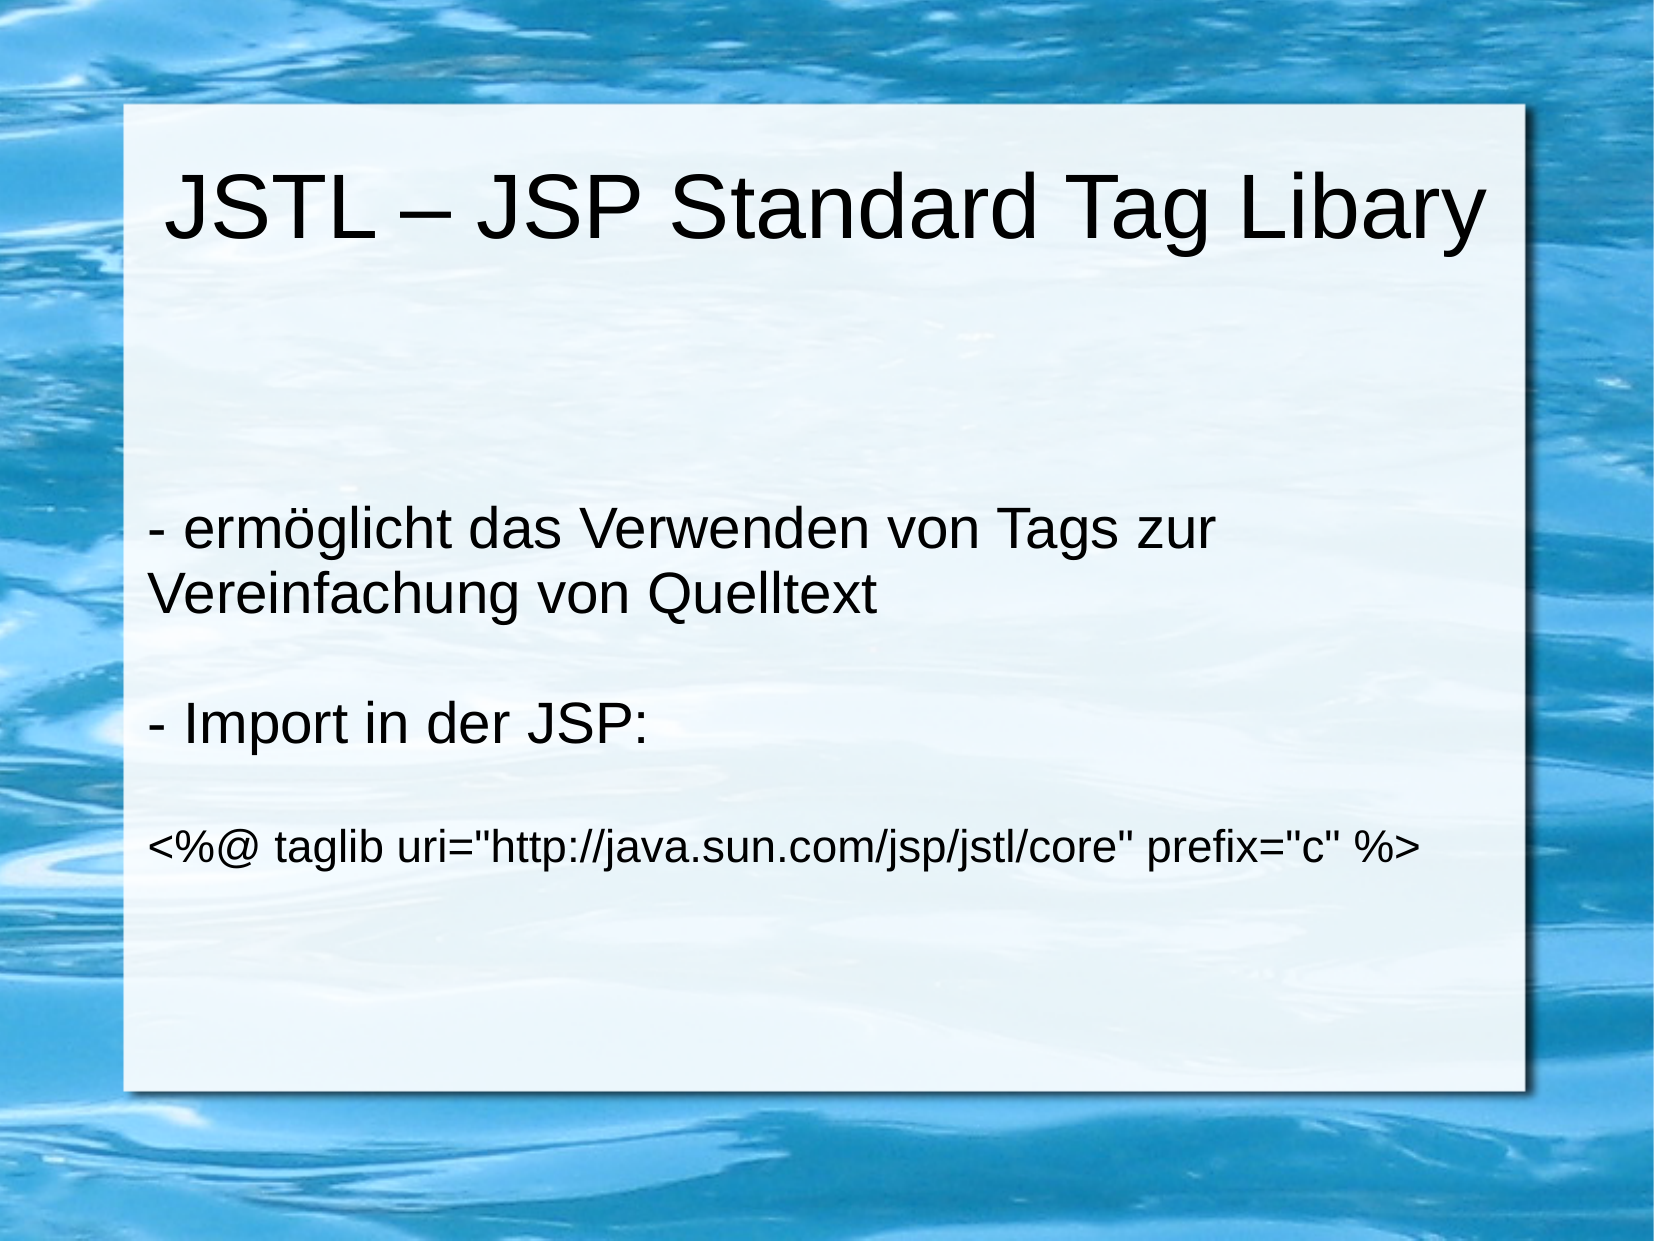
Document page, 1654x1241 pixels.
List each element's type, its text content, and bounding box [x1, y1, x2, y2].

title JSTL – JSP Standard Tag Libary [147, 118, 1506, 296]
subtitle - ermöglicht das Verwenden von Tags zur Vereinfachung von Quelltext - Import in der JSP: <%@ taglib uri="http://java.sun.com/jsp/jstl/core" prefix="c" %> [147, 324, 1506, 1045]
picture [0, 0, 1654, 1241]
